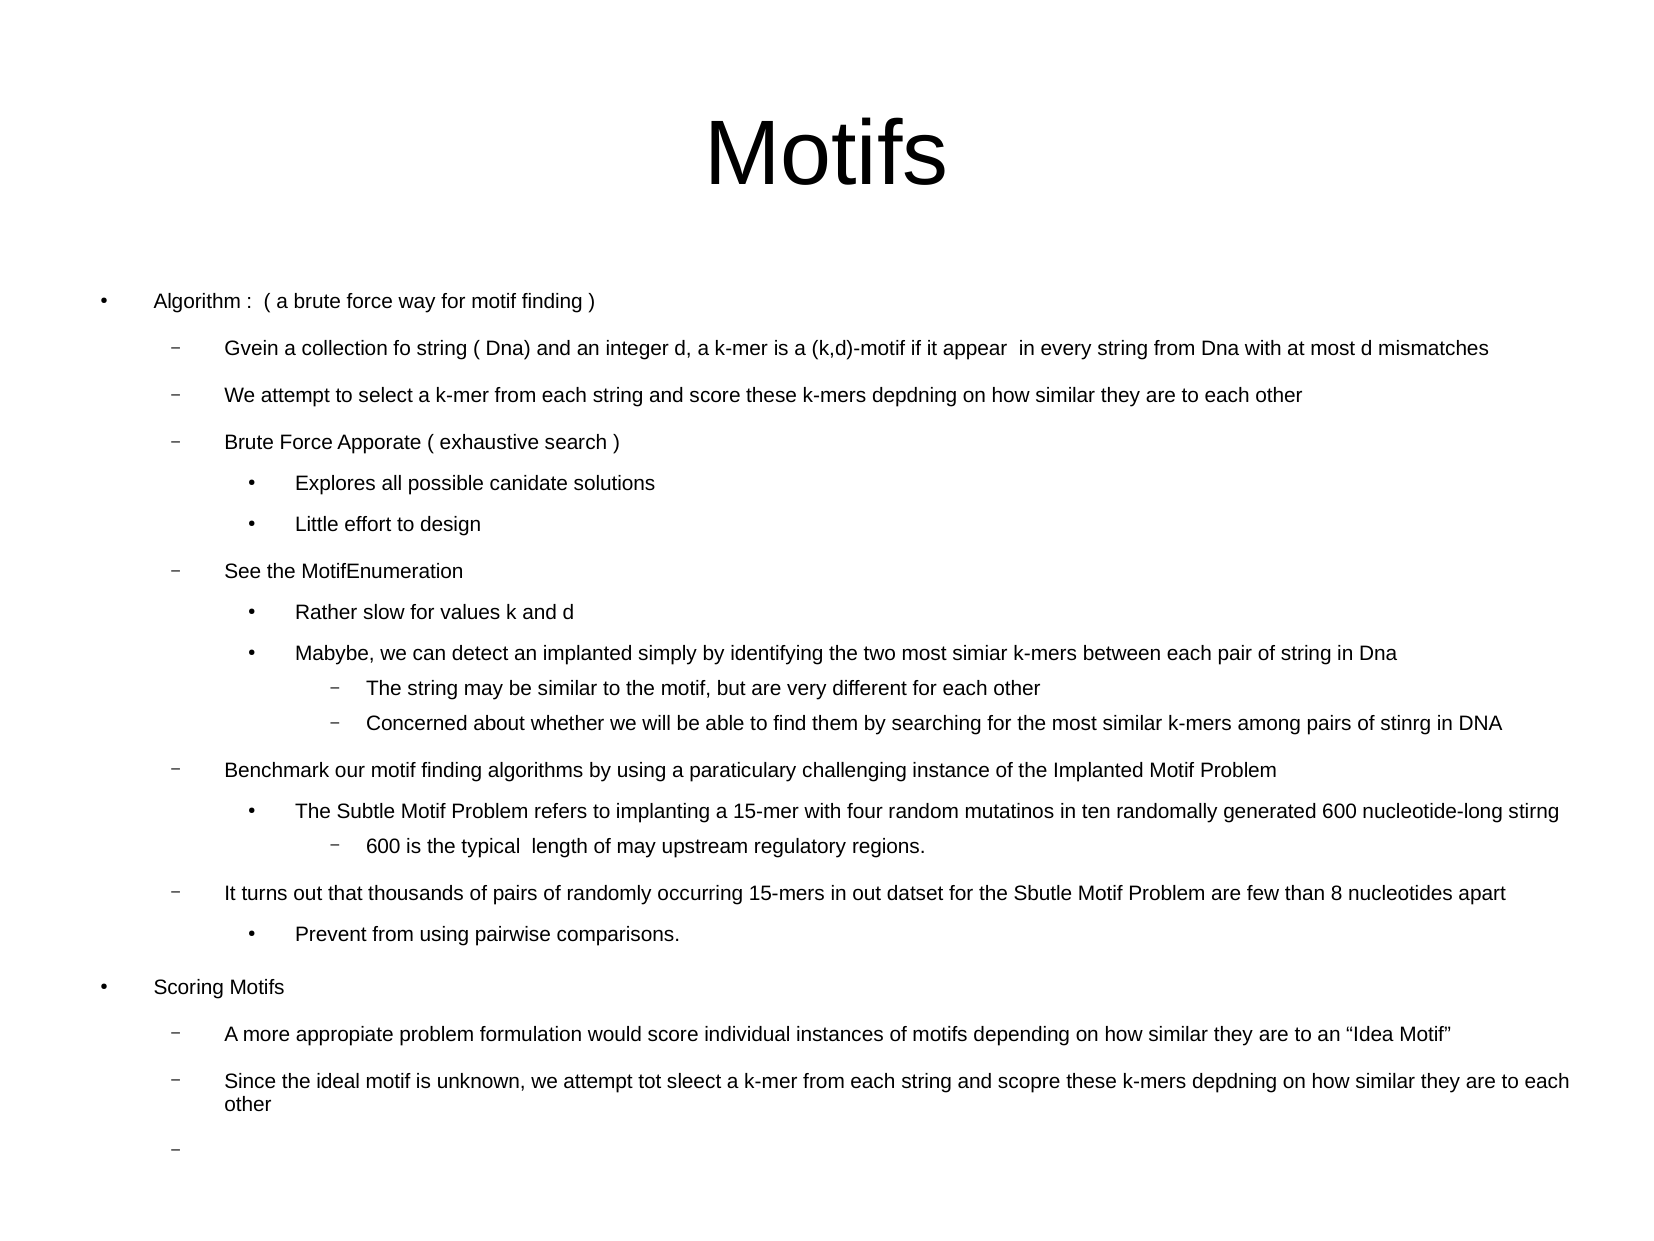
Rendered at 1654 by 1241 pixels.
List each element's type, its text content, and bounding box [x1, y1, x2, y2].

list Algorithm : ( a brute force way for motif finding ) Gvein a collection fo string ( Dna) and an integer d, a k-mer is a (k,d)-motif if it appear in every string from Dna with at most d mismatches We attempt to select a k-mer from each string and score these k-mers depdning on how similar they are to each other Brute Force Apporate ( exhaustive search ) Explores all possible canidate solutions Little effort to design See the MotifEnumeration Rather slow for values k and d Mabybe, we can detect an implanted simply by identifying the two most simiar k-mers between each pair of string in Dna The string may be similar to the motif, but are very different for each other Concerned about whether we will be able to find them by searching for the most similar k-mers among pairs of stinrg in DNA Benchmark our motif finding algorithms by using a paraticulary challenging instance of the Implanted Motif Problem The Subtle Motif Problem refers to implanting a 15-mer with four random mutatinos in ten randomally generated 600 nucleotide-long stirng 600 is the typical length of may upstream regulatory regions. It turns out that thousands of pairs of randomly occurring 15-mers in out datset for the Sbutle Motif Problem are few than 8 nucleotides apart Prevent from using pairwise comparisons. Scoring Motifs A more appropiate problem formulation would score individual instances of motifs depending on how similar they are to an “Idea Motif” Since the ideal motif is unknown, we attempt tot sleect a k-mer from each string and scopre these k-mers depdning on how similar they are to each other [82, 290, 1571, 1217]
title Motifs [82, 49, 1571, 257]
